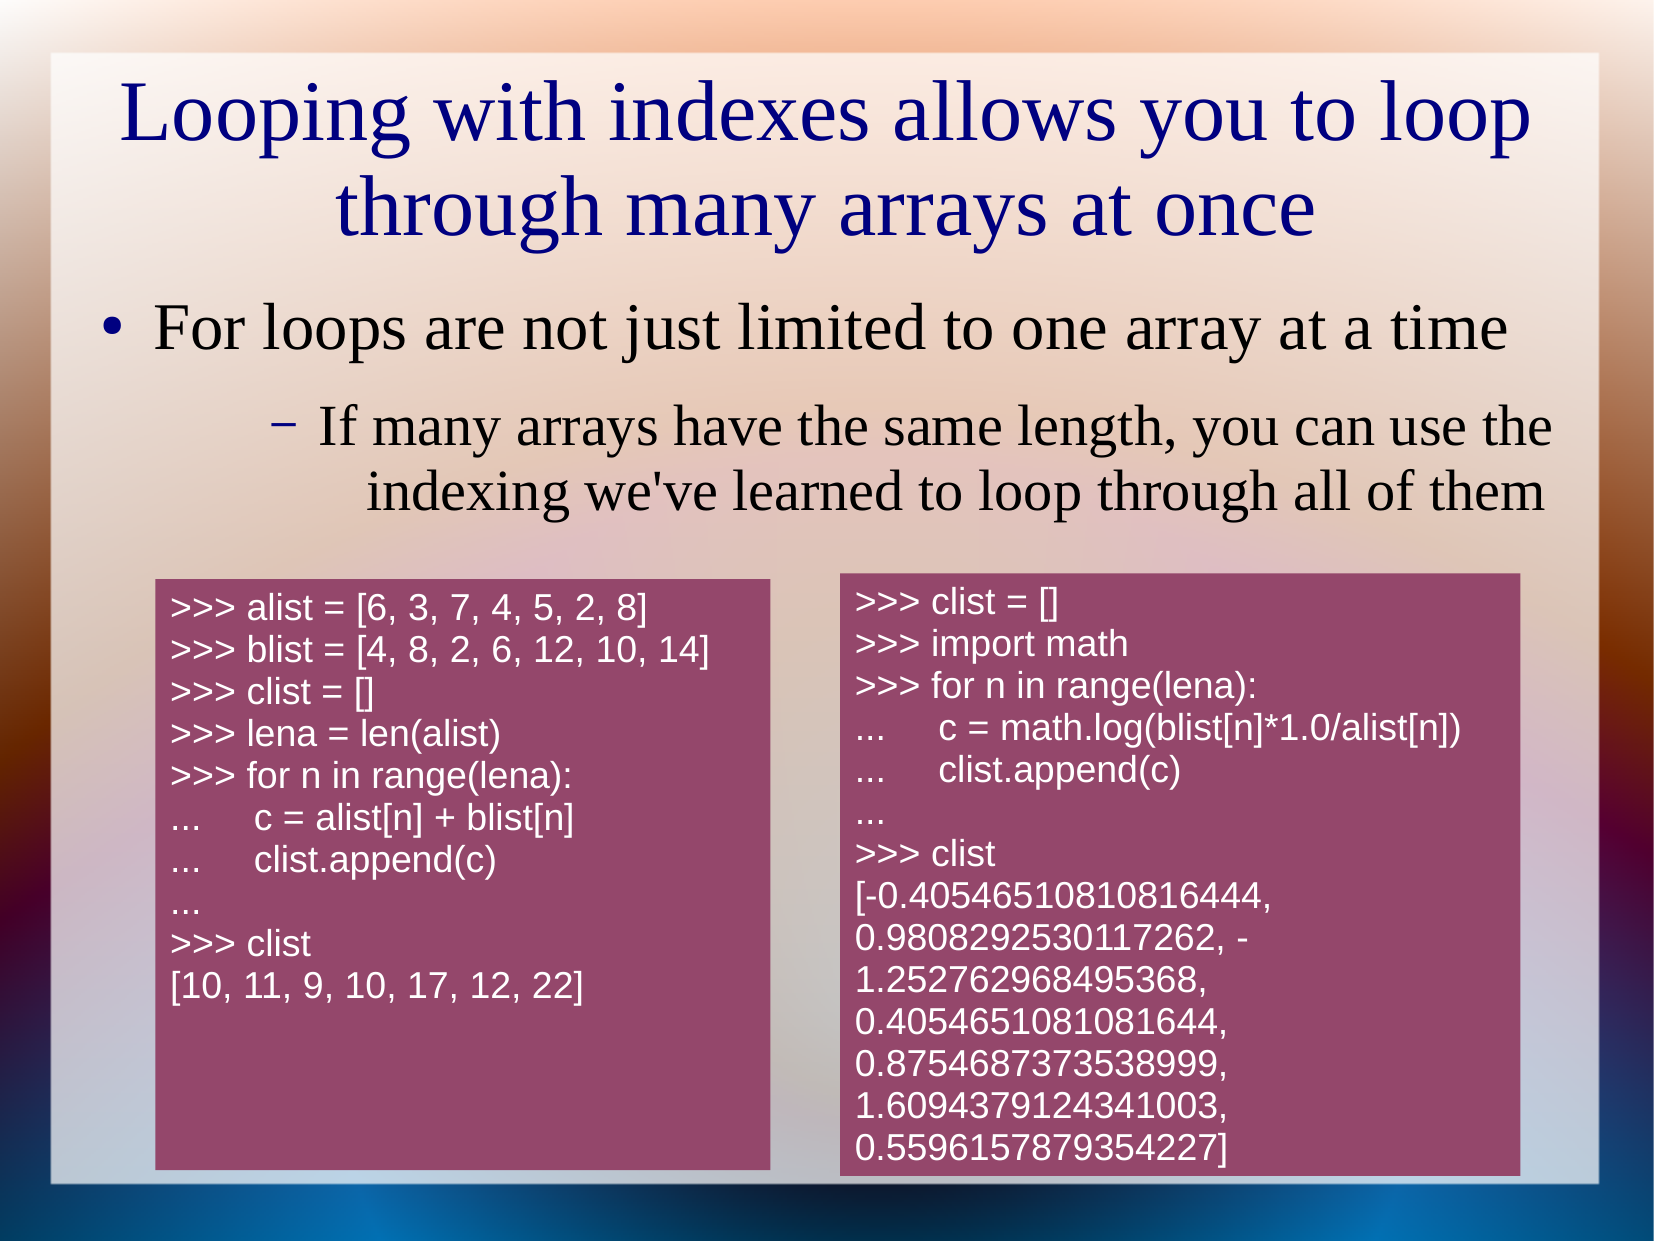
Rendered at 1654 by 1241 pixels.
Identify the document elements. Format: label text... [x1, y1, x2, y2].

title Looping with indexes allows you to loop through many arrays at once [82, 55, 1571, 263]
list For loops are not just limited to one array at a time If many arrays have the same length, you can use the indexing we've learned to loop through all of them [82, 290, 1571, 1010]
text_box >>> alist = [6, 3, 7, 4, 5, 2, 8] >>> blist = [4, 8, 2, 6, 12, 10, 14] >>> clist = [] >>> lena = len(alist) >>> for n in range(lena): ... c = alist[n] + blist[n] ... clist.append(c) ... >>> clist [10, 11, 9, 10, 17, 12, 22] [155, 579, 771, 1171]
picture [0, 0, 1654, 1241]
text_box >>> clist = [] >>> import math >>> for n in range(lena): ... c = math.log(blist[n]*1.0/alist[n]) ... clist.append(c) ... >>> clist [-0.40546510810816444, 0.9808292530117262, -1.252762968495368, 0.4054651081081644, 0.8754687373538999, 1.6094379124341003, 0.5596157879354227] [840, 573, 1521, 1176]
